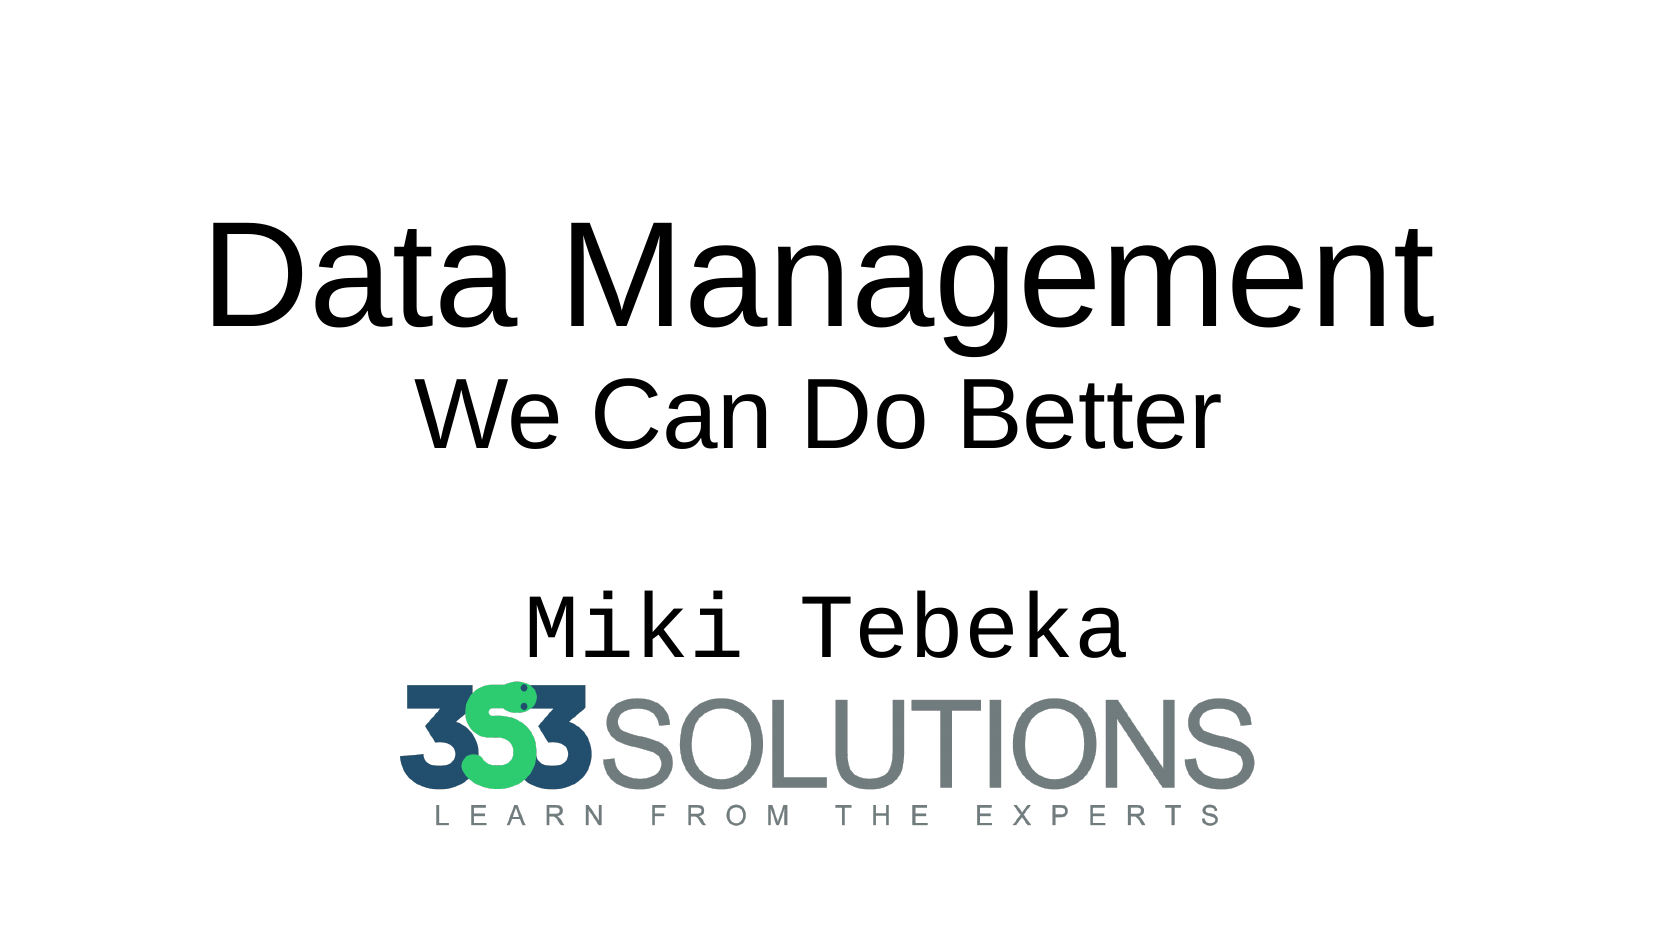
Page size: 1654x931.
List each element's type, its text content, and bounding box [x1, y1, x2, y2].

picture [390, 674, 1264, 833]
title Miki Tebeka [82, 555, 1571, 711]
subtitle Data Management We Can Do Better [75, 60, 1564, 601]
